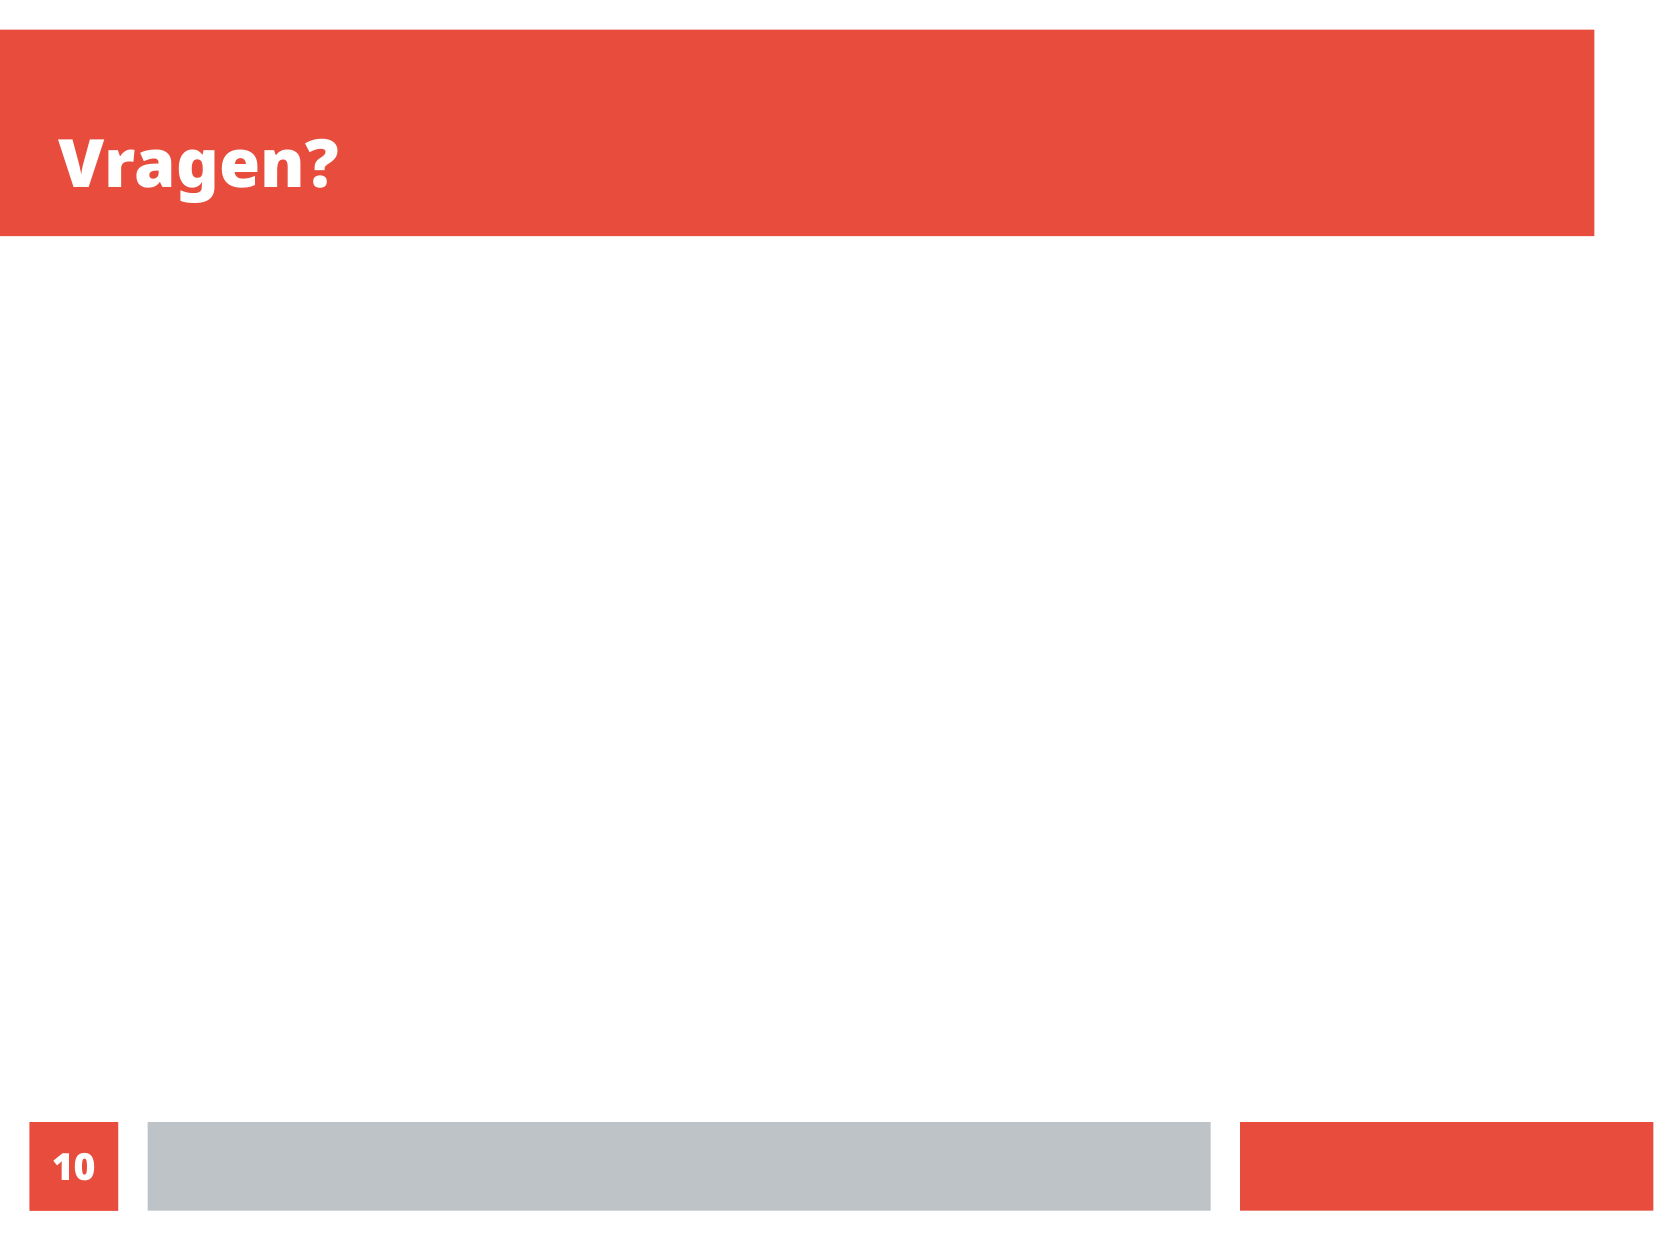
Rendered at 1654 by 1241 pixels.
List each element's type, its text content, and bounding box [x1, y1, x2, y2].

title Vragen? [59, 59, 1595, 207]
